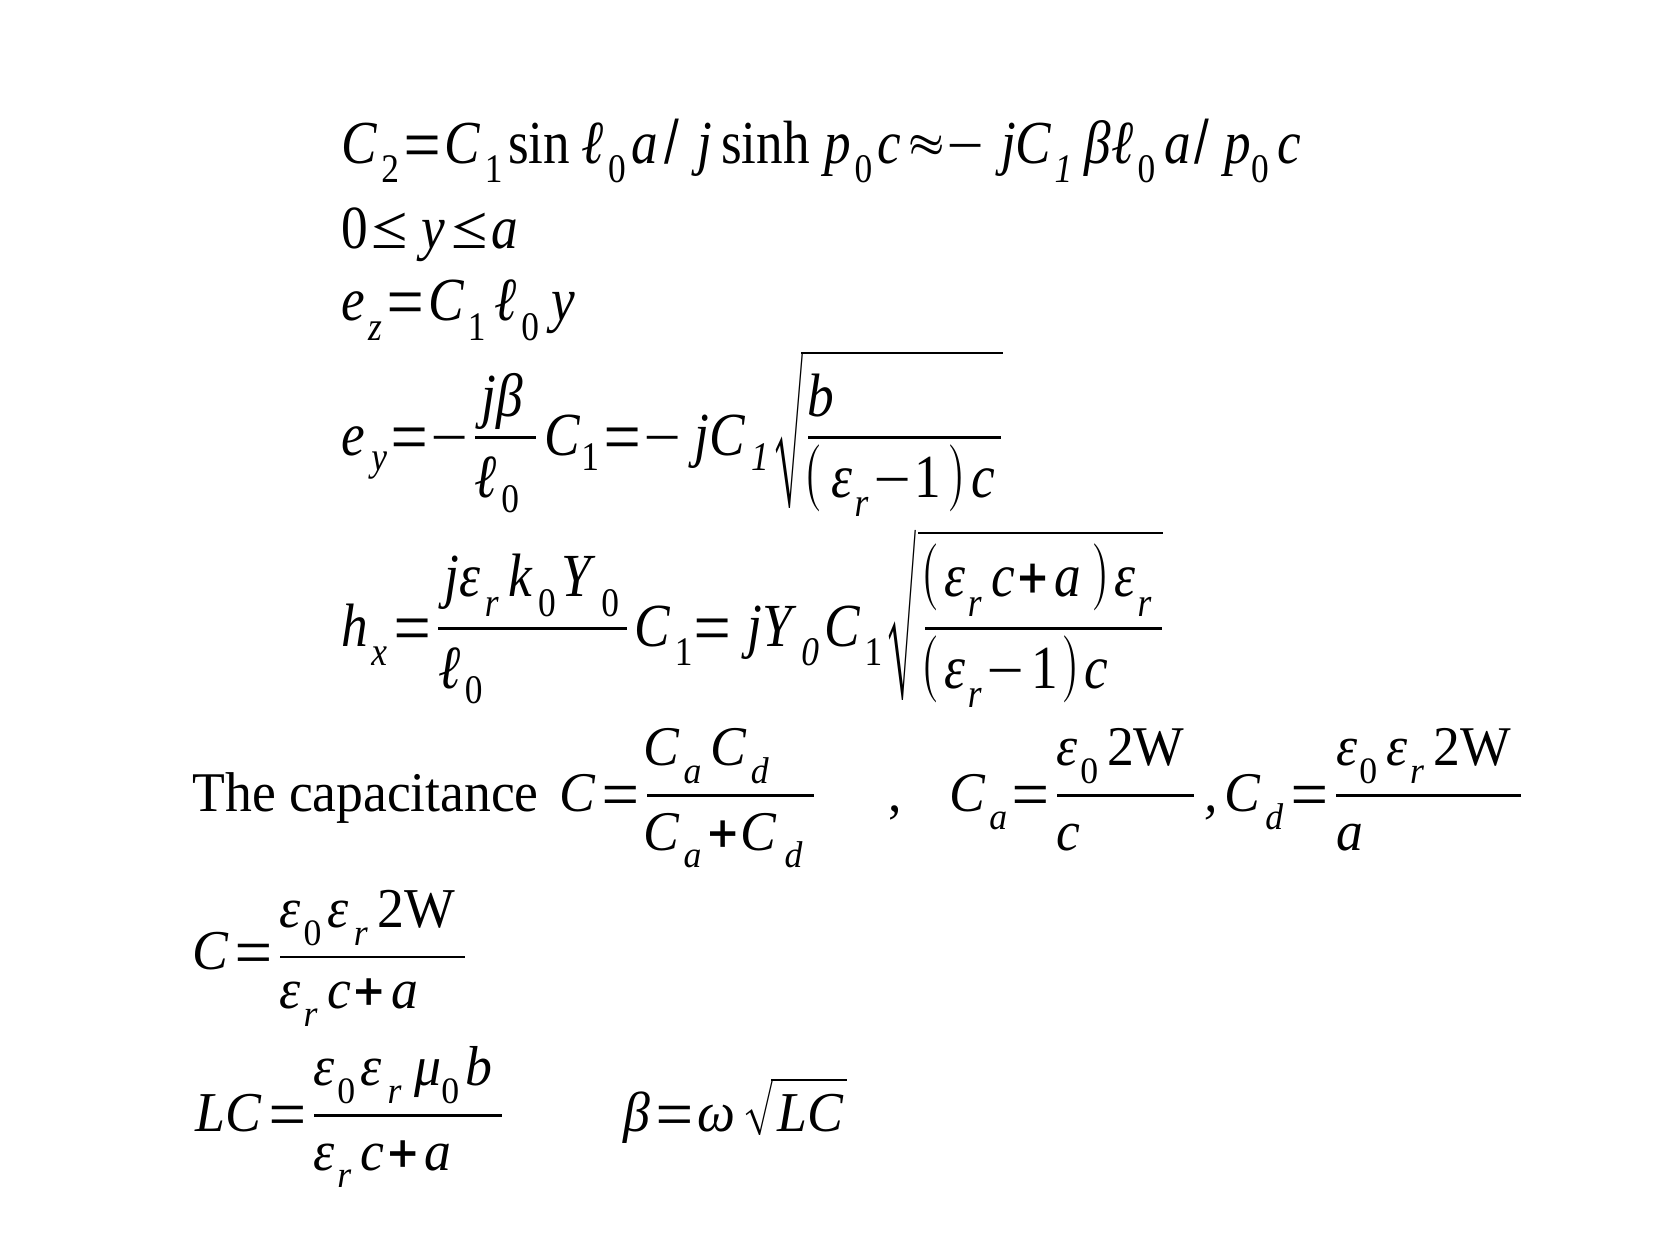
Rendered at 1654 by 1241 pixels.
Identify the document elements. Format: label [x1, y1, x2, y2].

chart [179, 110, 1548, 1195]
